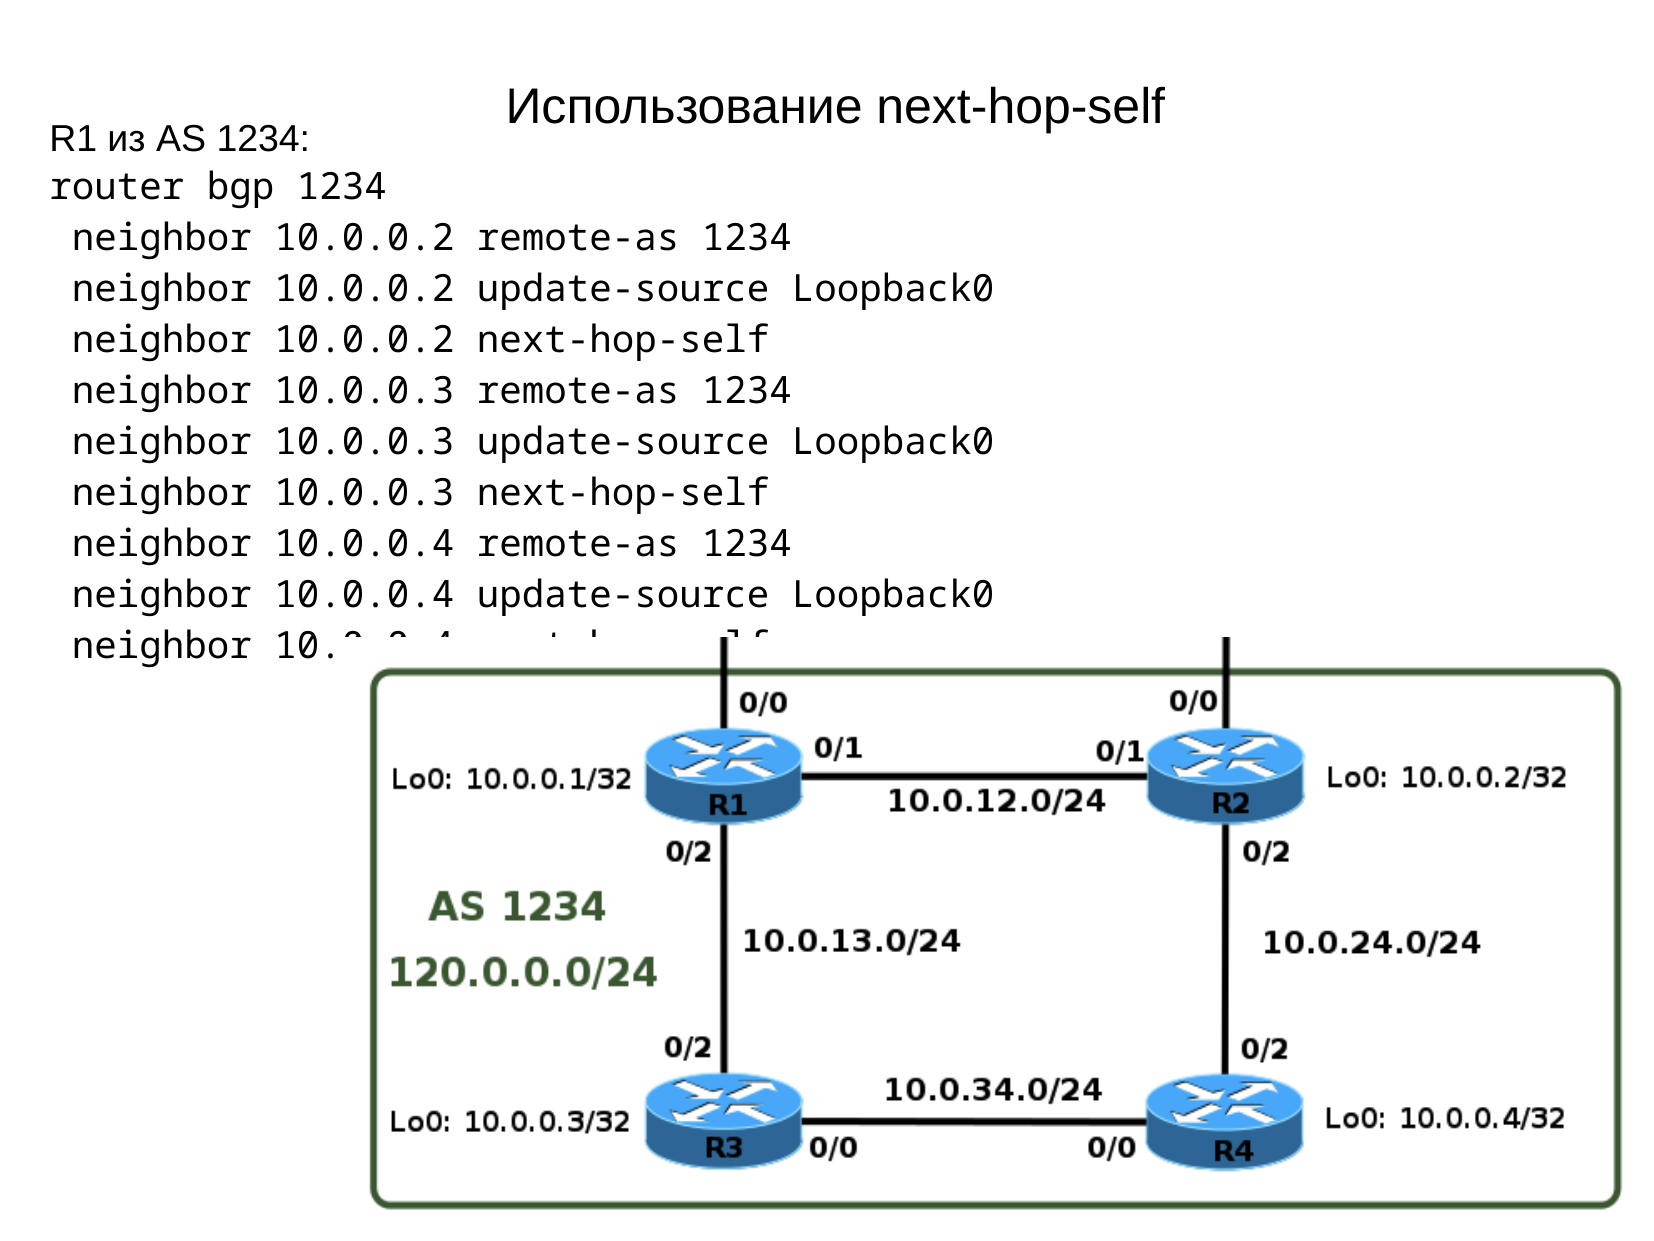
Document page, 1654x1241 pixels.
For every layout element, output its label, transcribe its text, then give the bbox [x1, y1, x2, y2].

subtitle R1 из AS 1234: router bgp 1234 neighbor 10.0.0.2 remote-as 1234 neighbor 10.0.0.2 update-source Loopback0 neighbor 10.0.0.2 next-hop-self neighbor 10.0.0.3 remote-as 1234 neighbor 10.0.0.3 update-source Loopback0 neighbor 10.0.0.3 next-hop-self neighbor 10.0.0.4 remote-as 1234 neighbor 10.0.0.4 update-source Loopback0 neighbor 10.0.0.4 next-hop-self [46, 150, 1388, 638]
picture [337, 637, 1654, 1241]
title Использование next-hop-self [82, 34, 1571, 150]
